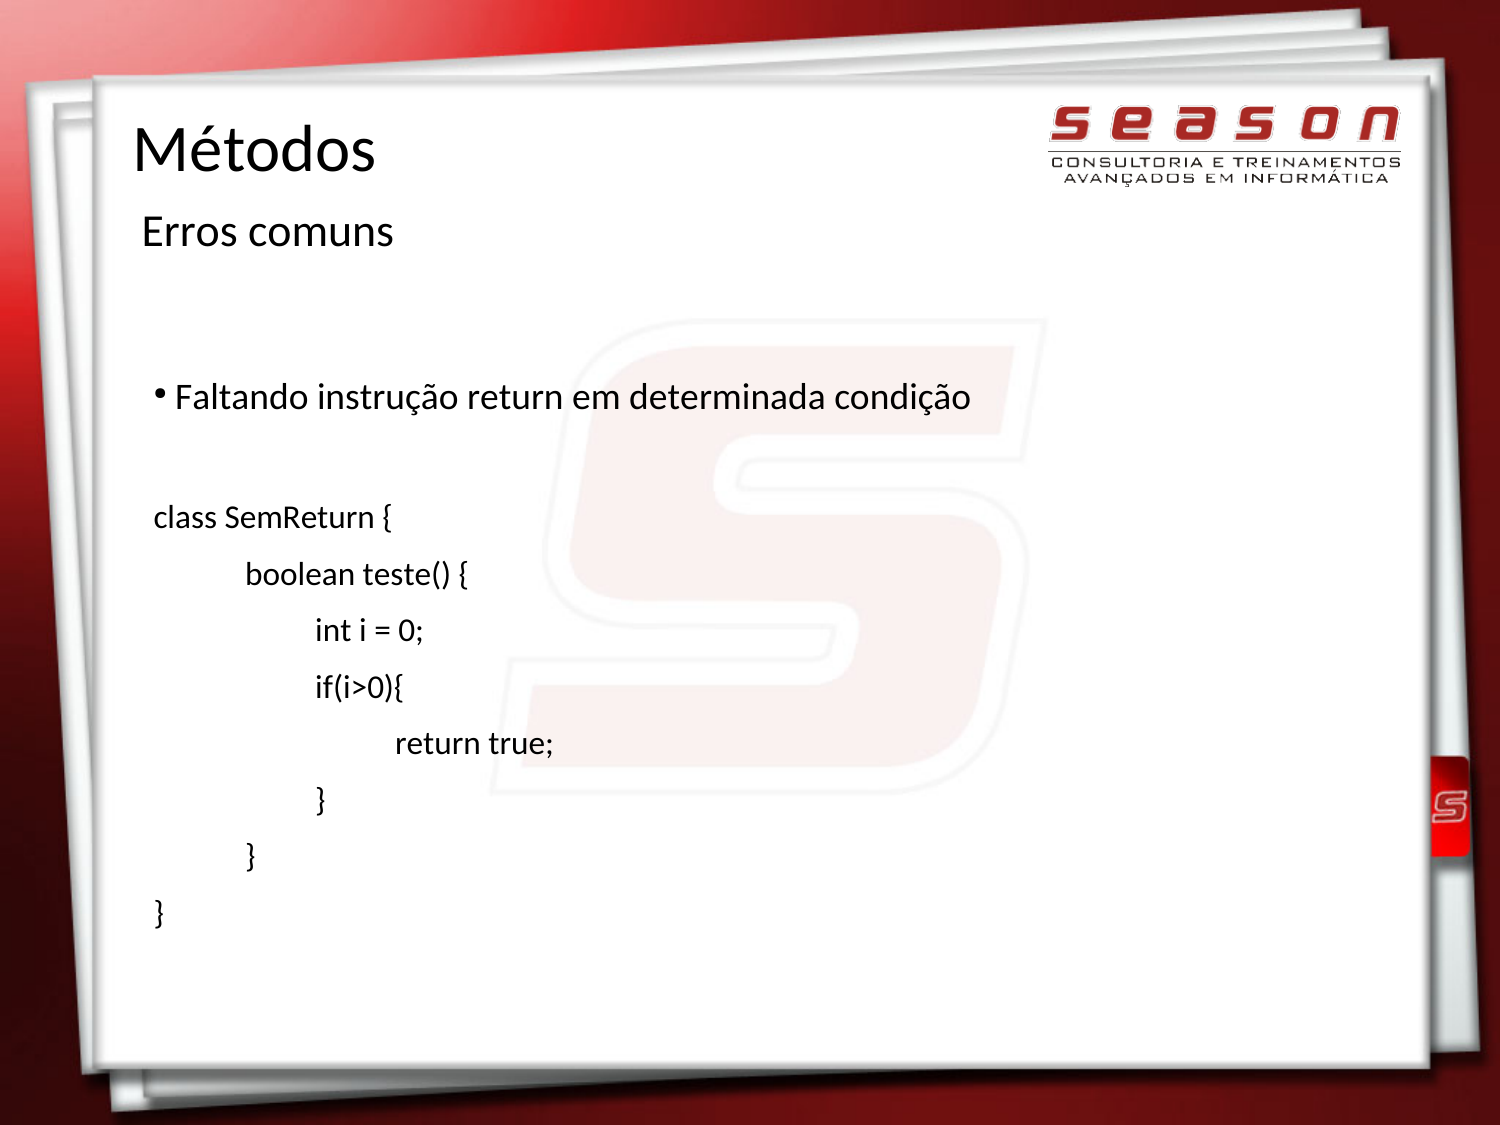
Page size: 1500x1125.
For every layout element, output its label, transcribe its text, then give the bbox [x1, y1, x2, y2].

text_box Erros comuns [141, 173, 1240, 284]
title Métodos [118, 33, 1394, 257]
text_box Faltando instrução return em determinada condição class SemReturn { boolean teste() { int i = 0; if(i>0){ return true; } } } [153, 371, 1328, 932]
picture [0, 0, 1500, 1125]
